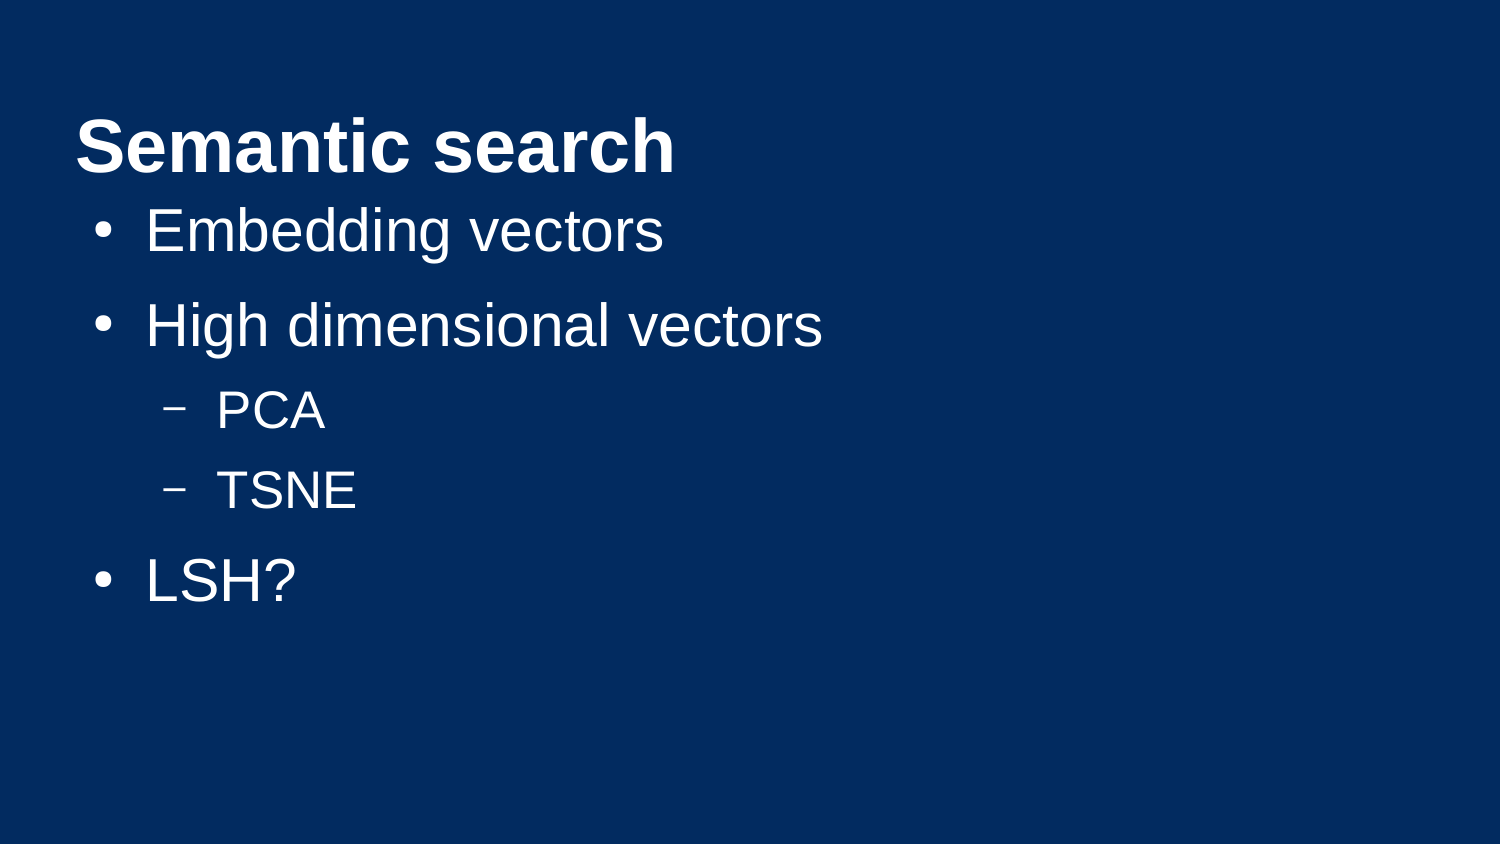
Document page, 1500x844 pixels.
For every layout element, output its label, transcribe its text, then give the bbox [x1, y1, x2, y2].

list Embedding vectors High dimensional vectors PCA TSNE LSH? [75, 196, 1426, 796]
title Semantic search [74, 19, 1425, 189]
